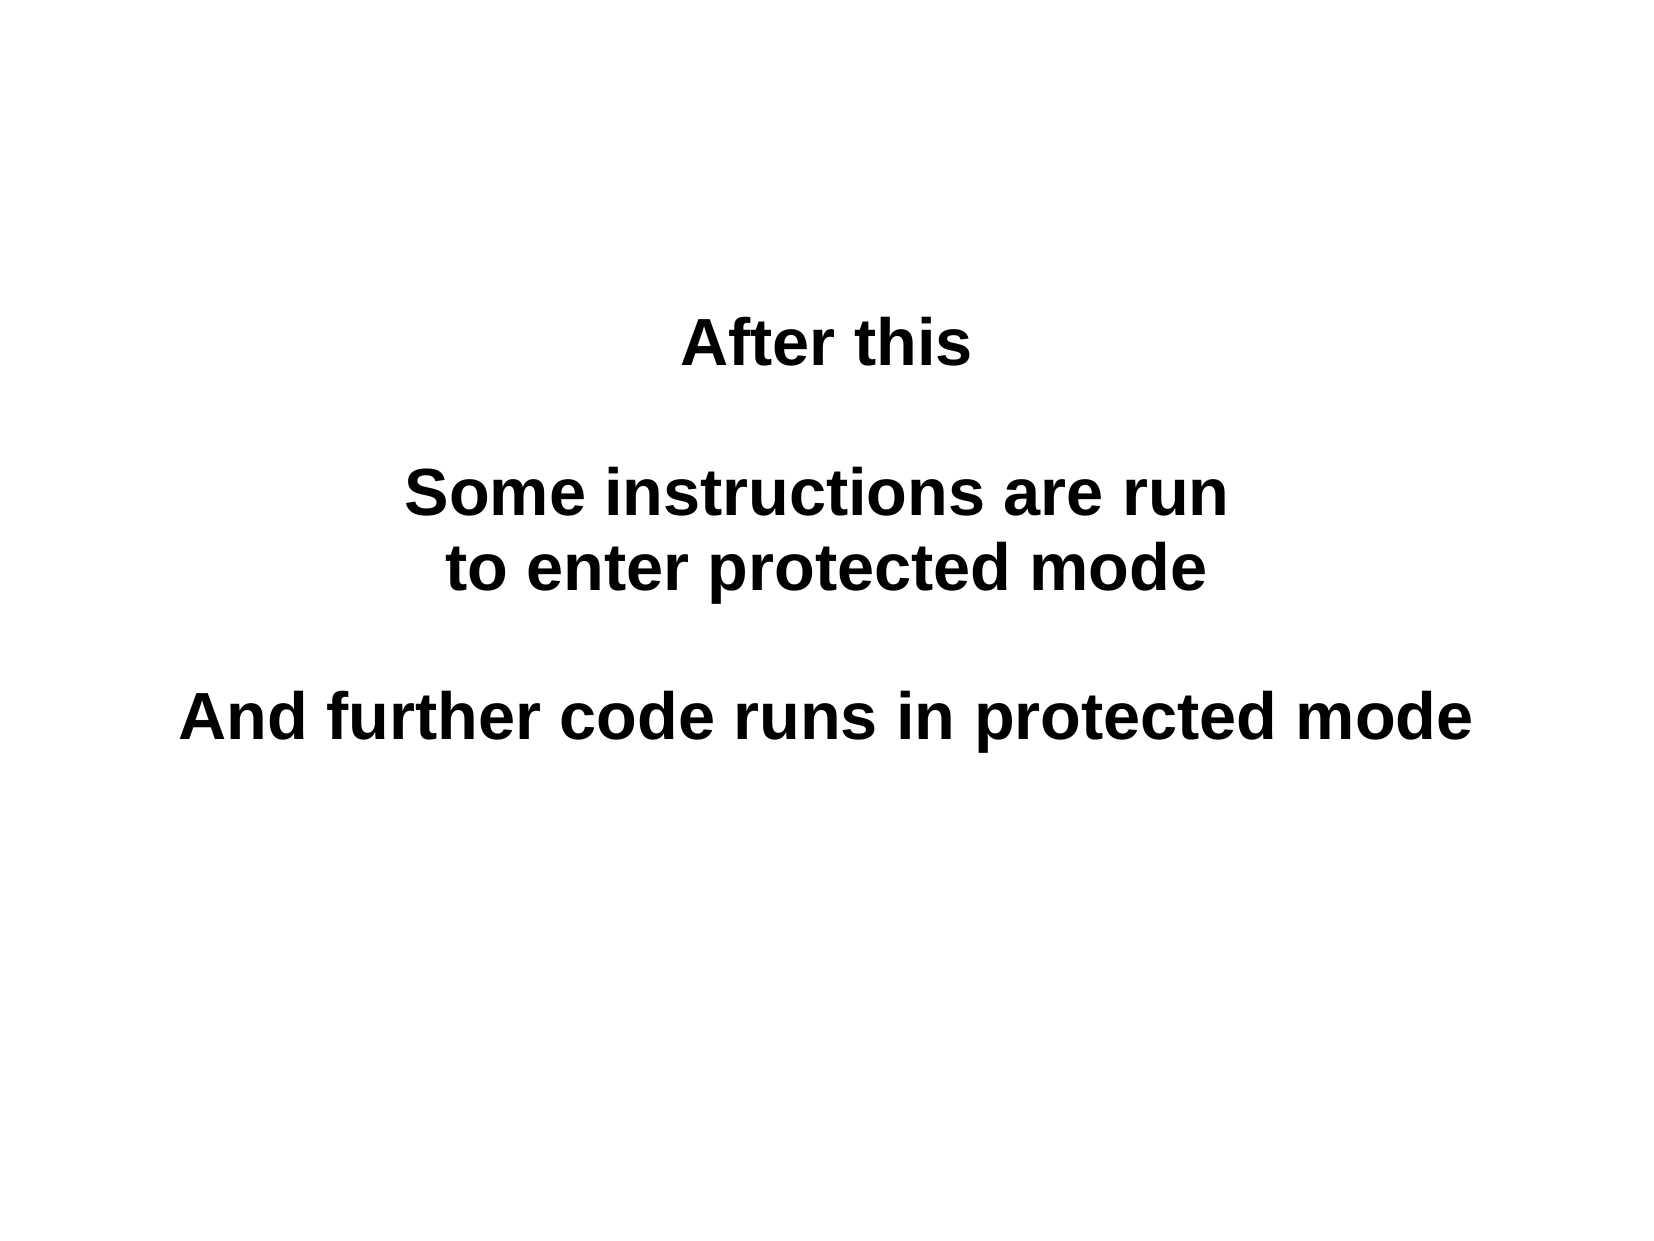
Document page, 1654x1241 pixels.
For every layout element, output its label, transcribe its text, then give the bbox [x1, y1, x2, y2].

subtitle After this Some instructions are run to enter protected mode And further code runs in protected mode [82, 49, 1571, 1010]
